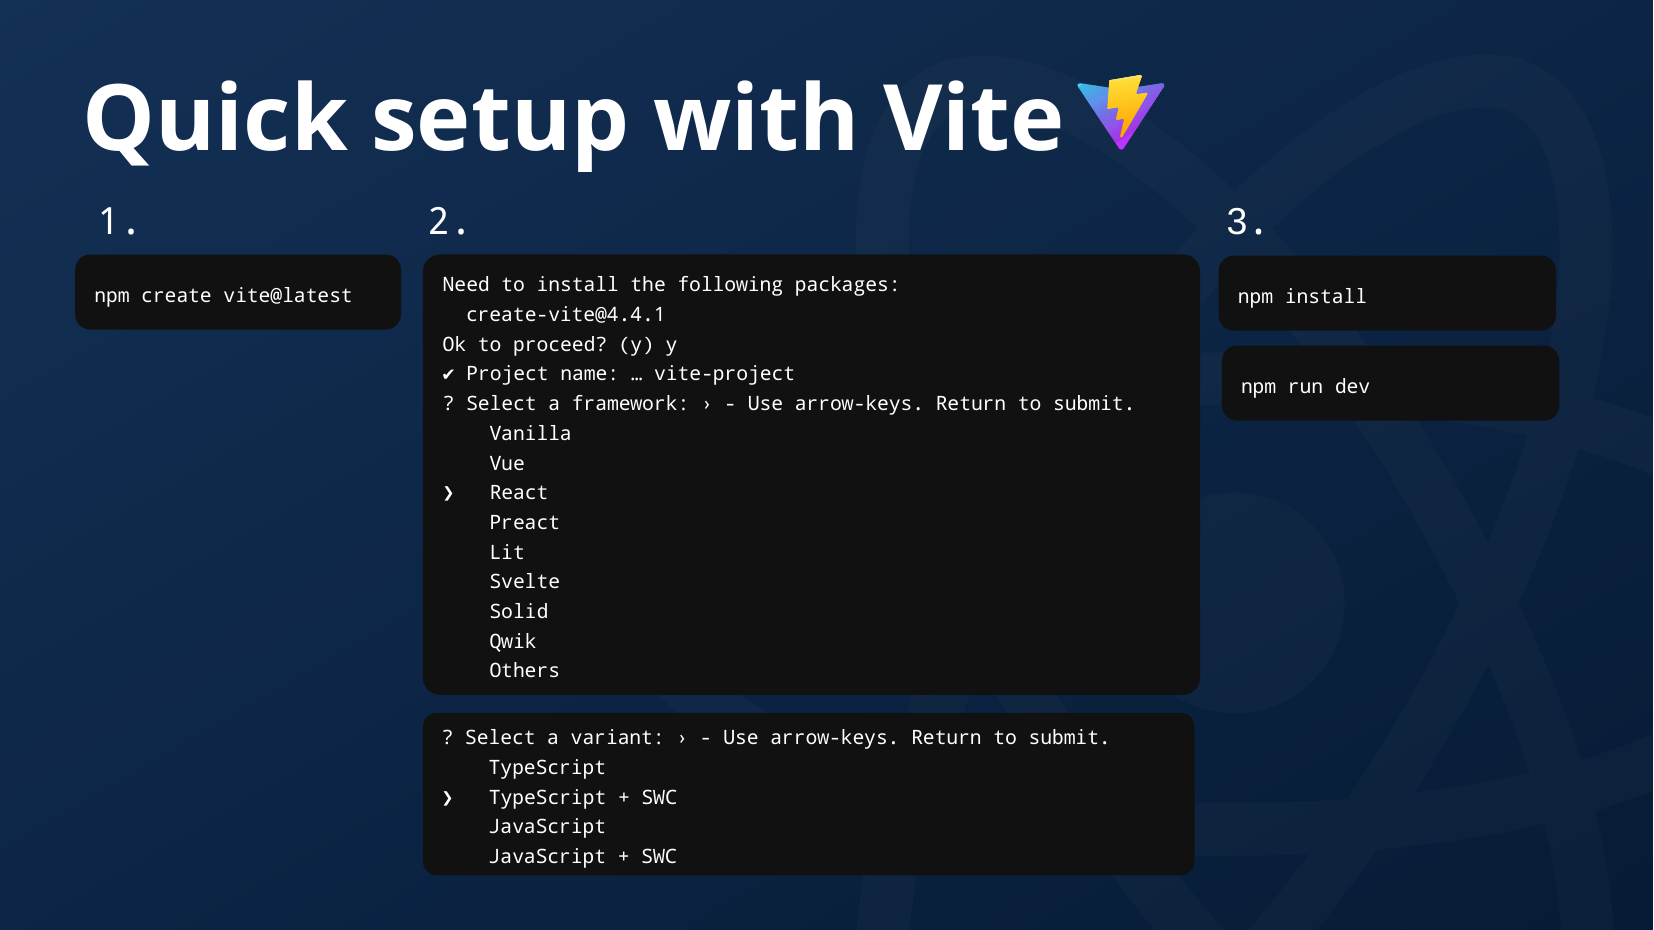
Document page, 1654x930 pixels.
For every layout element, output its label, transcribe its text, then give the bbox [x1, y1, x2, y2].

text_box npm install [1218, 255, 1557, 331]
text_box 1. [82, 192, 188, 296]
title Quick setup with Vite [82, 37, 1571, 193]
text_box npm run dev [1221, 345, 1560, 421]
text_box ? Select a variant: › - Use arrow-keys. Return to submit. TypeScript ❯ TypeScript + SWC JavaScript JavaScript + SWC [422, 712, 1195, 876]
text_box 2. [412, 192, 488, 252]
text_box Need to install the following packages: create-vite@4.4.1 Ok to proceed? (y) y ✔ Project name: … vite-project ? Select a framework: › - Use arrow-keys. Return to submit. Vanilla Vue ❯ React Preact Lit Svelte Solid Qwik Others [422, 254, 1201, 695]
text_box 3. [1211, 192, 1325, 252]
text_box npm create vite@latest [75, 254, 402, 330]
picture [1077, 75, 1165, 151]
